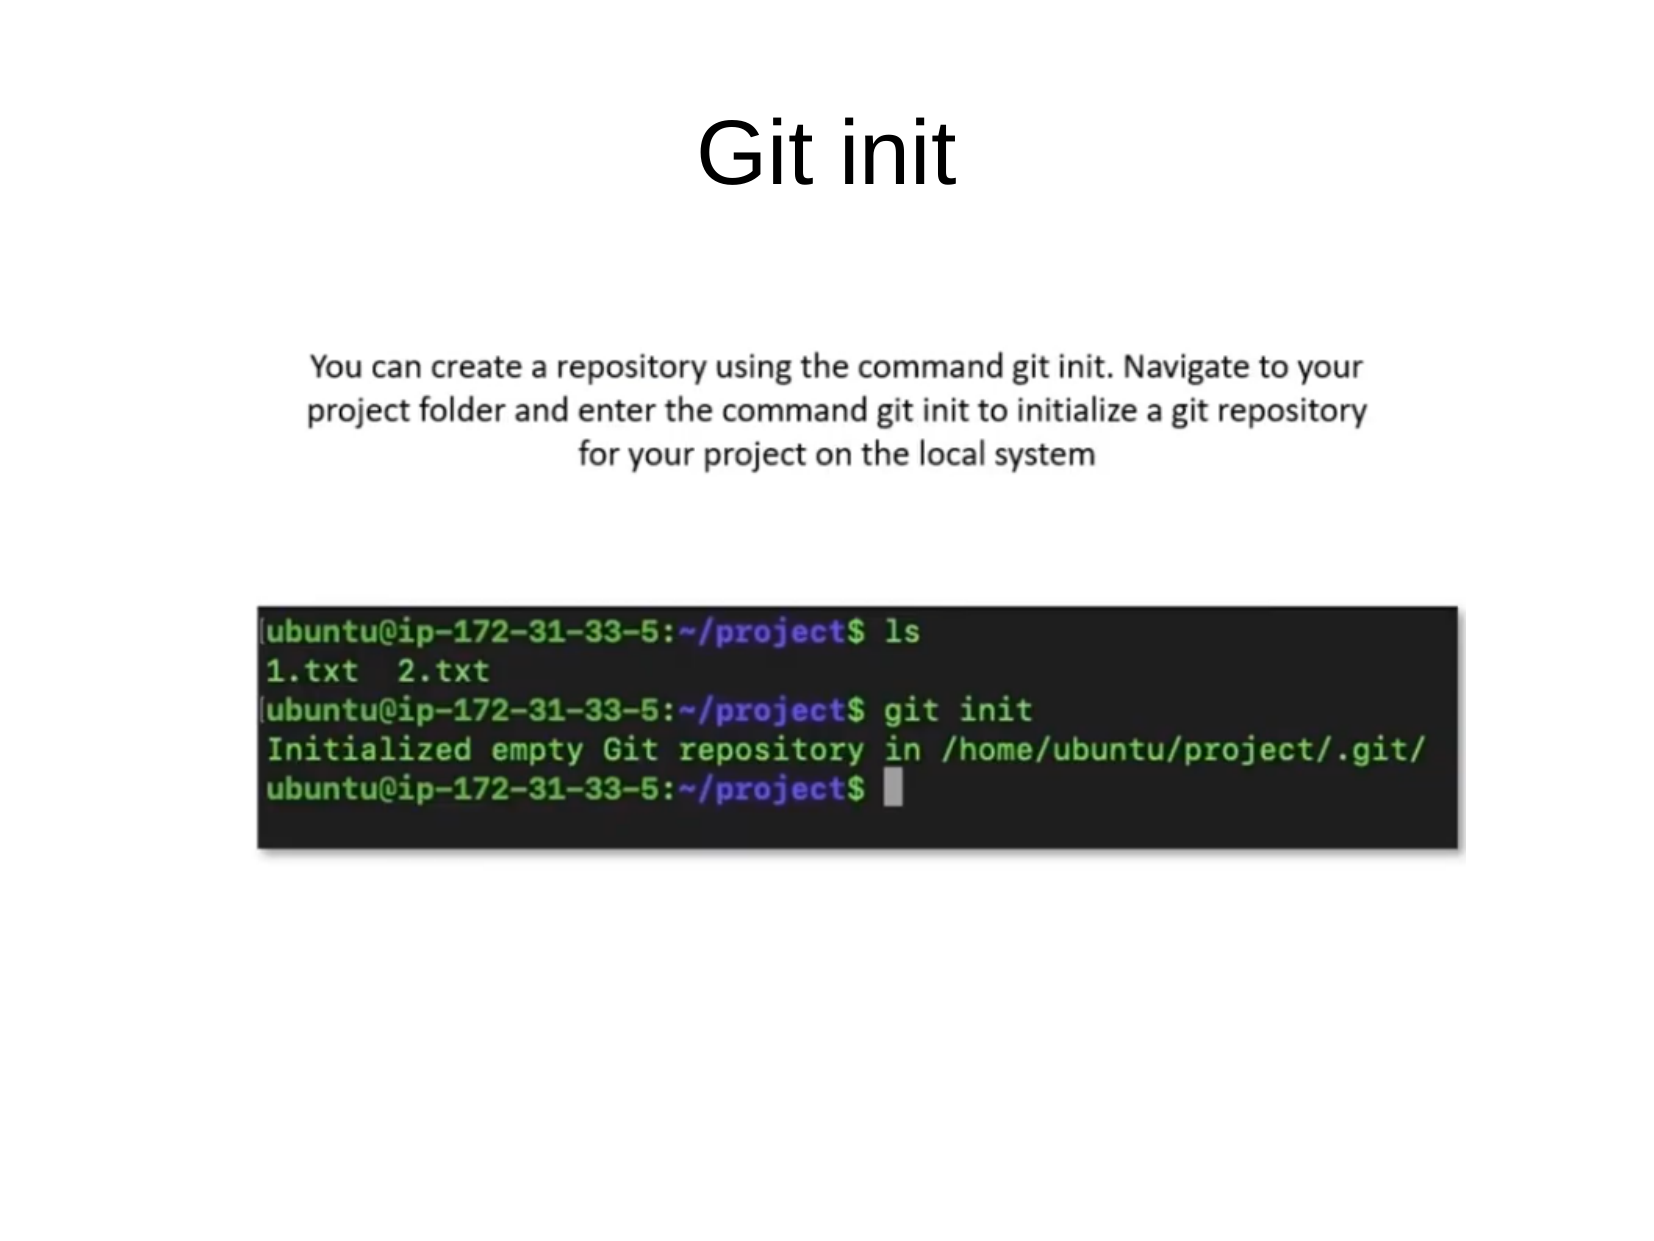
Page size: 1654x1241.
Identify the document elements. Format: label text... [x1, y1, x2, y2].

picture [207, 318, 1466, 932]
title Git init [82, 49, 1571, 257]
